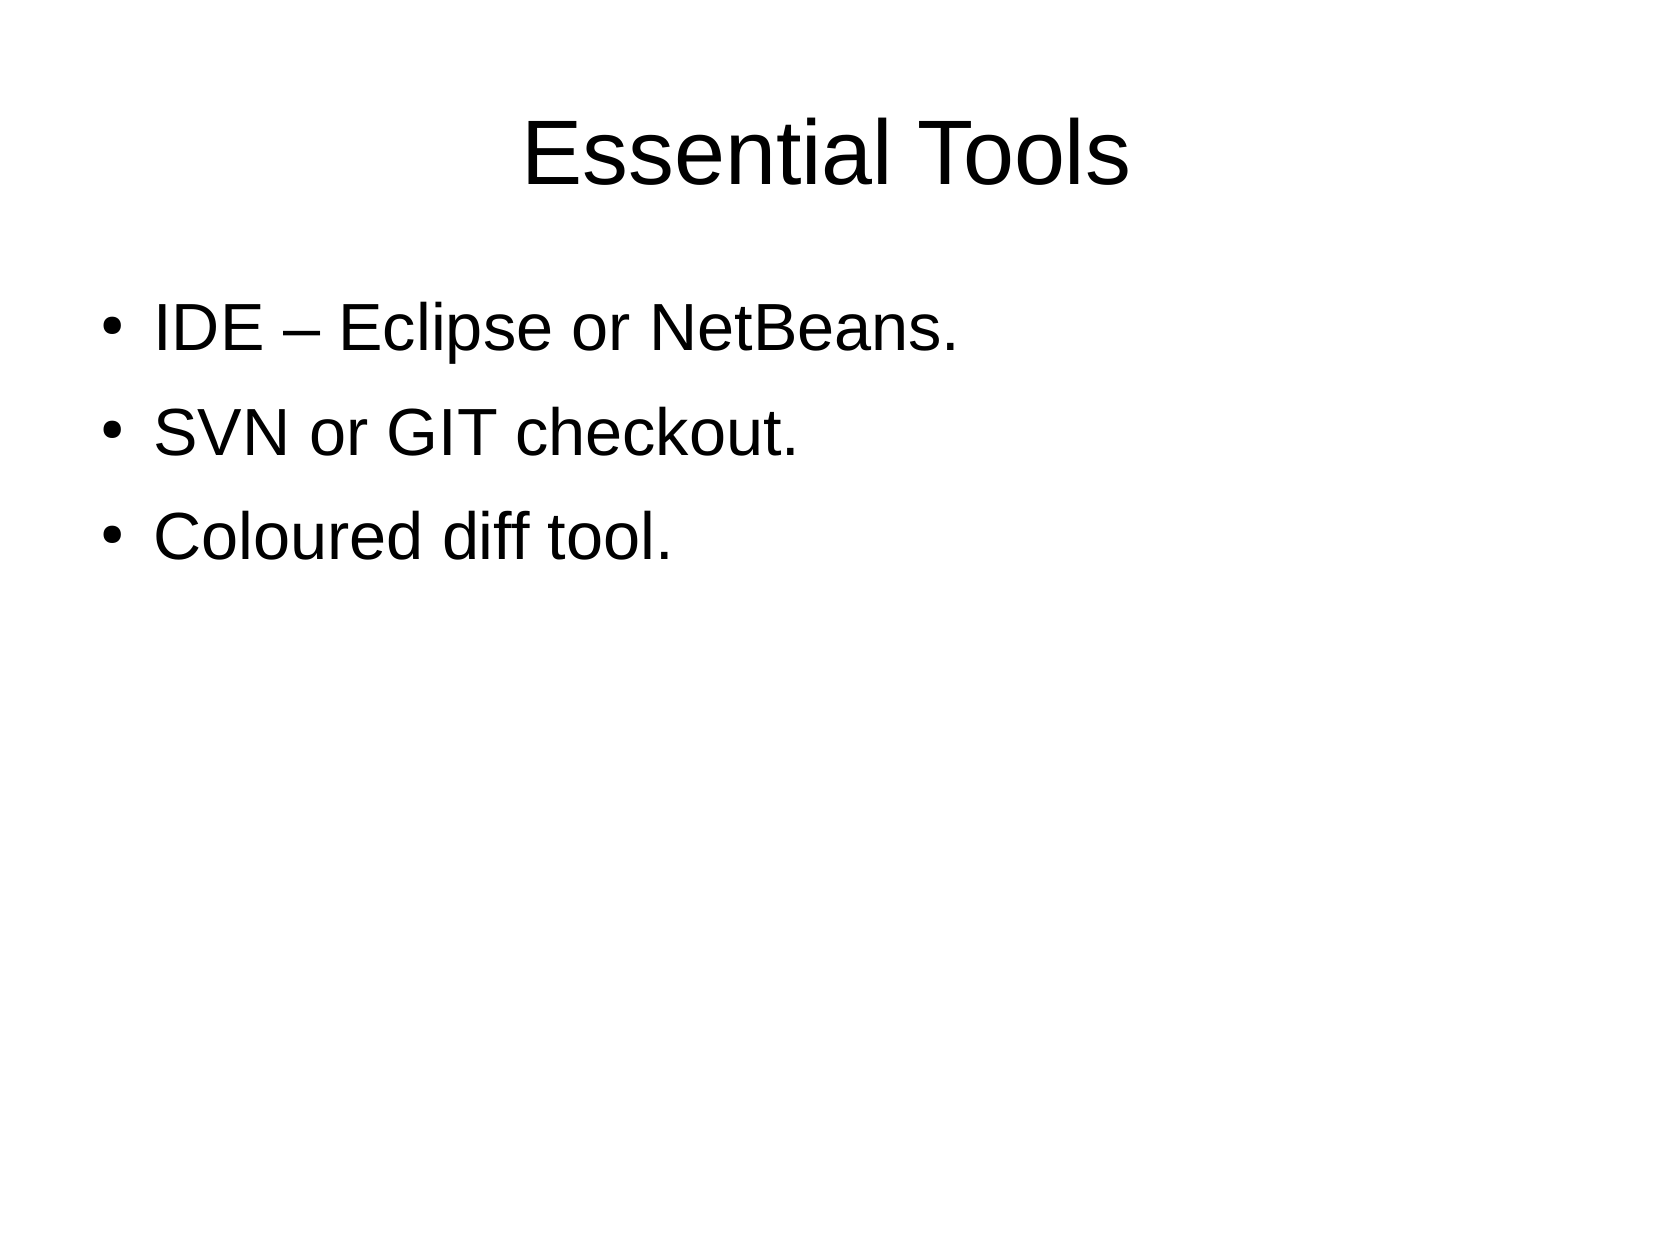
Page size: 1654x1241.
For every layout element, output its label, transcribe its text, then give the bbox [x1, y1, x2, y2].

list IDE – Eclipse or NetBeans. SVN or GIT checkout. Coloured diff tool. [82, 290, 1571, 1094]
title Essential Tools [82, 56, 1571, 250]
